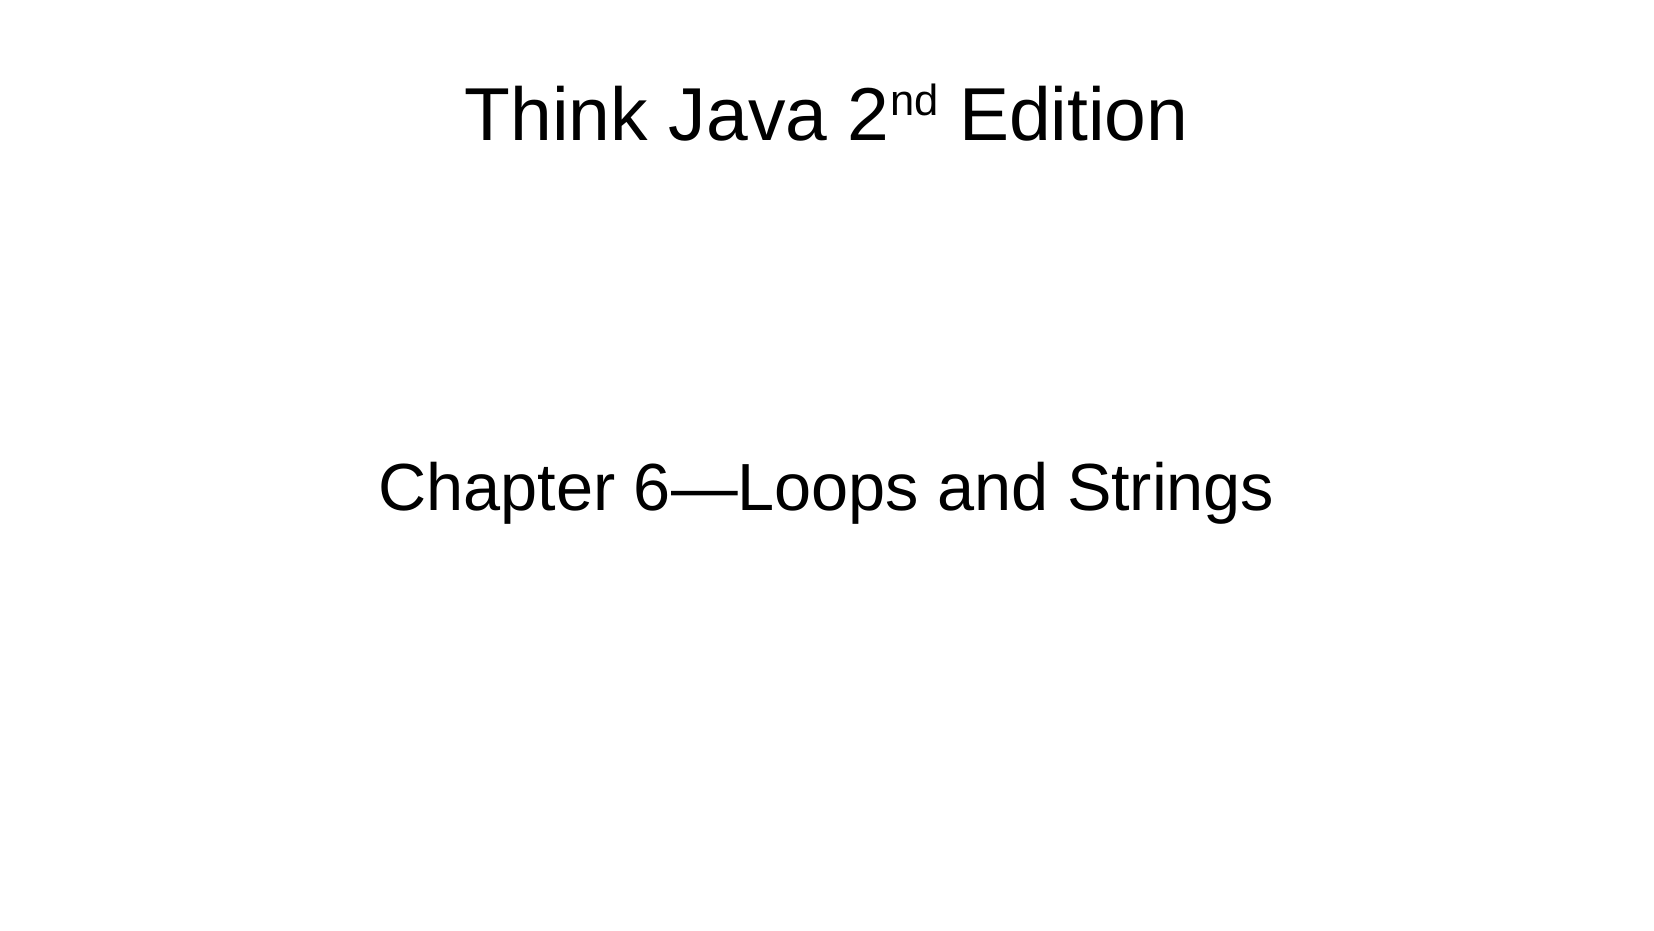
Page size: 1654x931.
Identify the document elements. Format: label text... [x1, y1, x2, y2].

subtitle Chapter 6—Loops and Strings [82, 217, 1571, 758]
title Think Java 2nd Edition [82, 37, 1571, 193]
